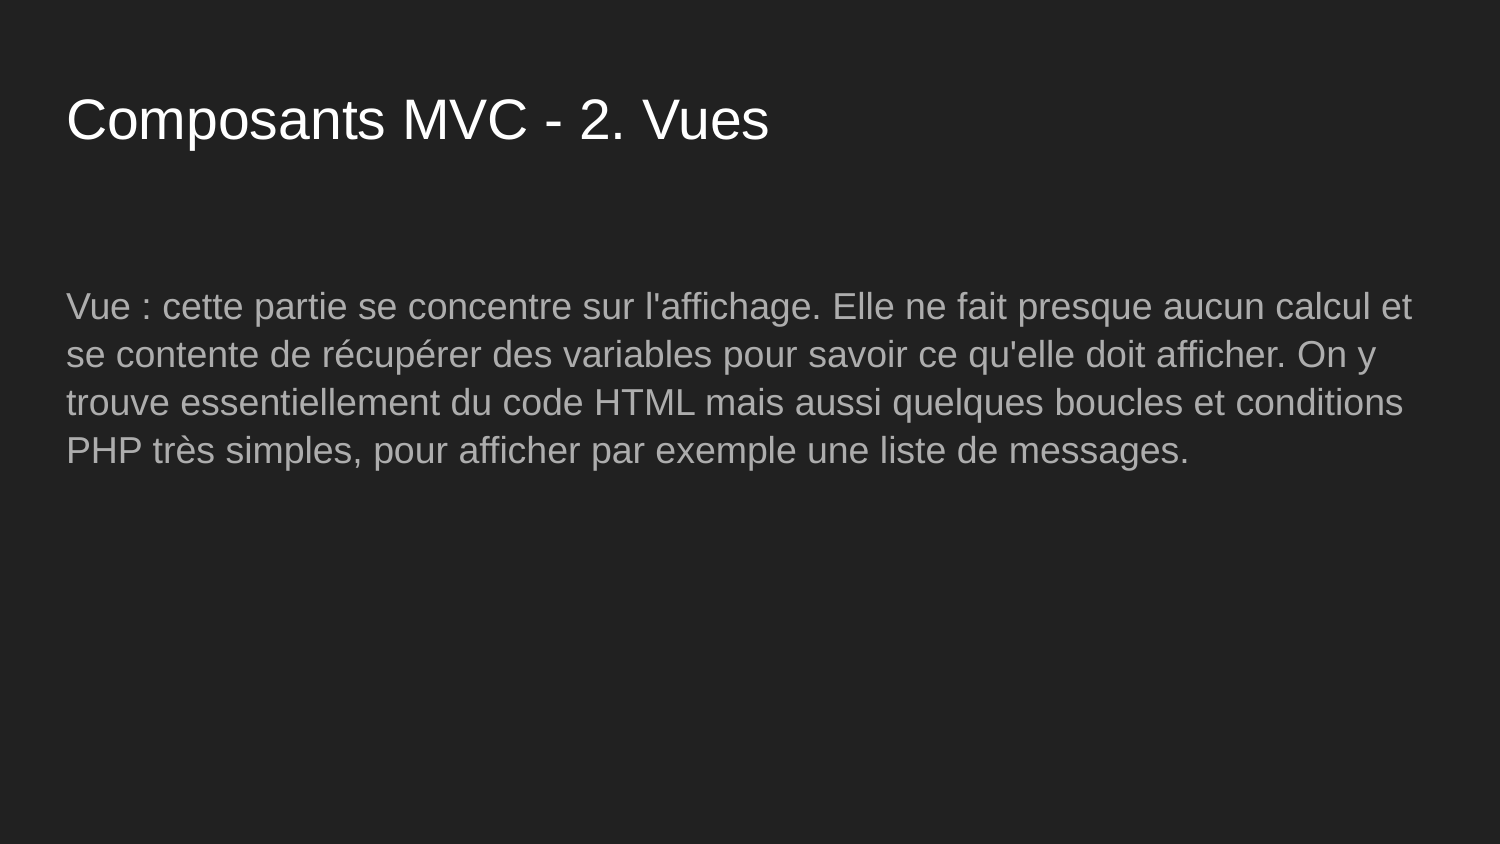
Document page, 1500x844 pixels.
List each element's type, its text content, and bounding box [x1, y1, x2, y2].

title Composants MVC - 2. Vues [51, 72, 1449, 167]
list Vue : cette partie se concentre sur l'affichage. Elle ne fait presque aucun calcul et se contente de récupérer des variables pour savoir ce qu'elle doit afficher. On y trouve essentiellement du code HTML mais aussi quelques boucles et conditions PHP très simples, pour afficher par exemple une liste de messages. [51, 264, 1449, 605]
